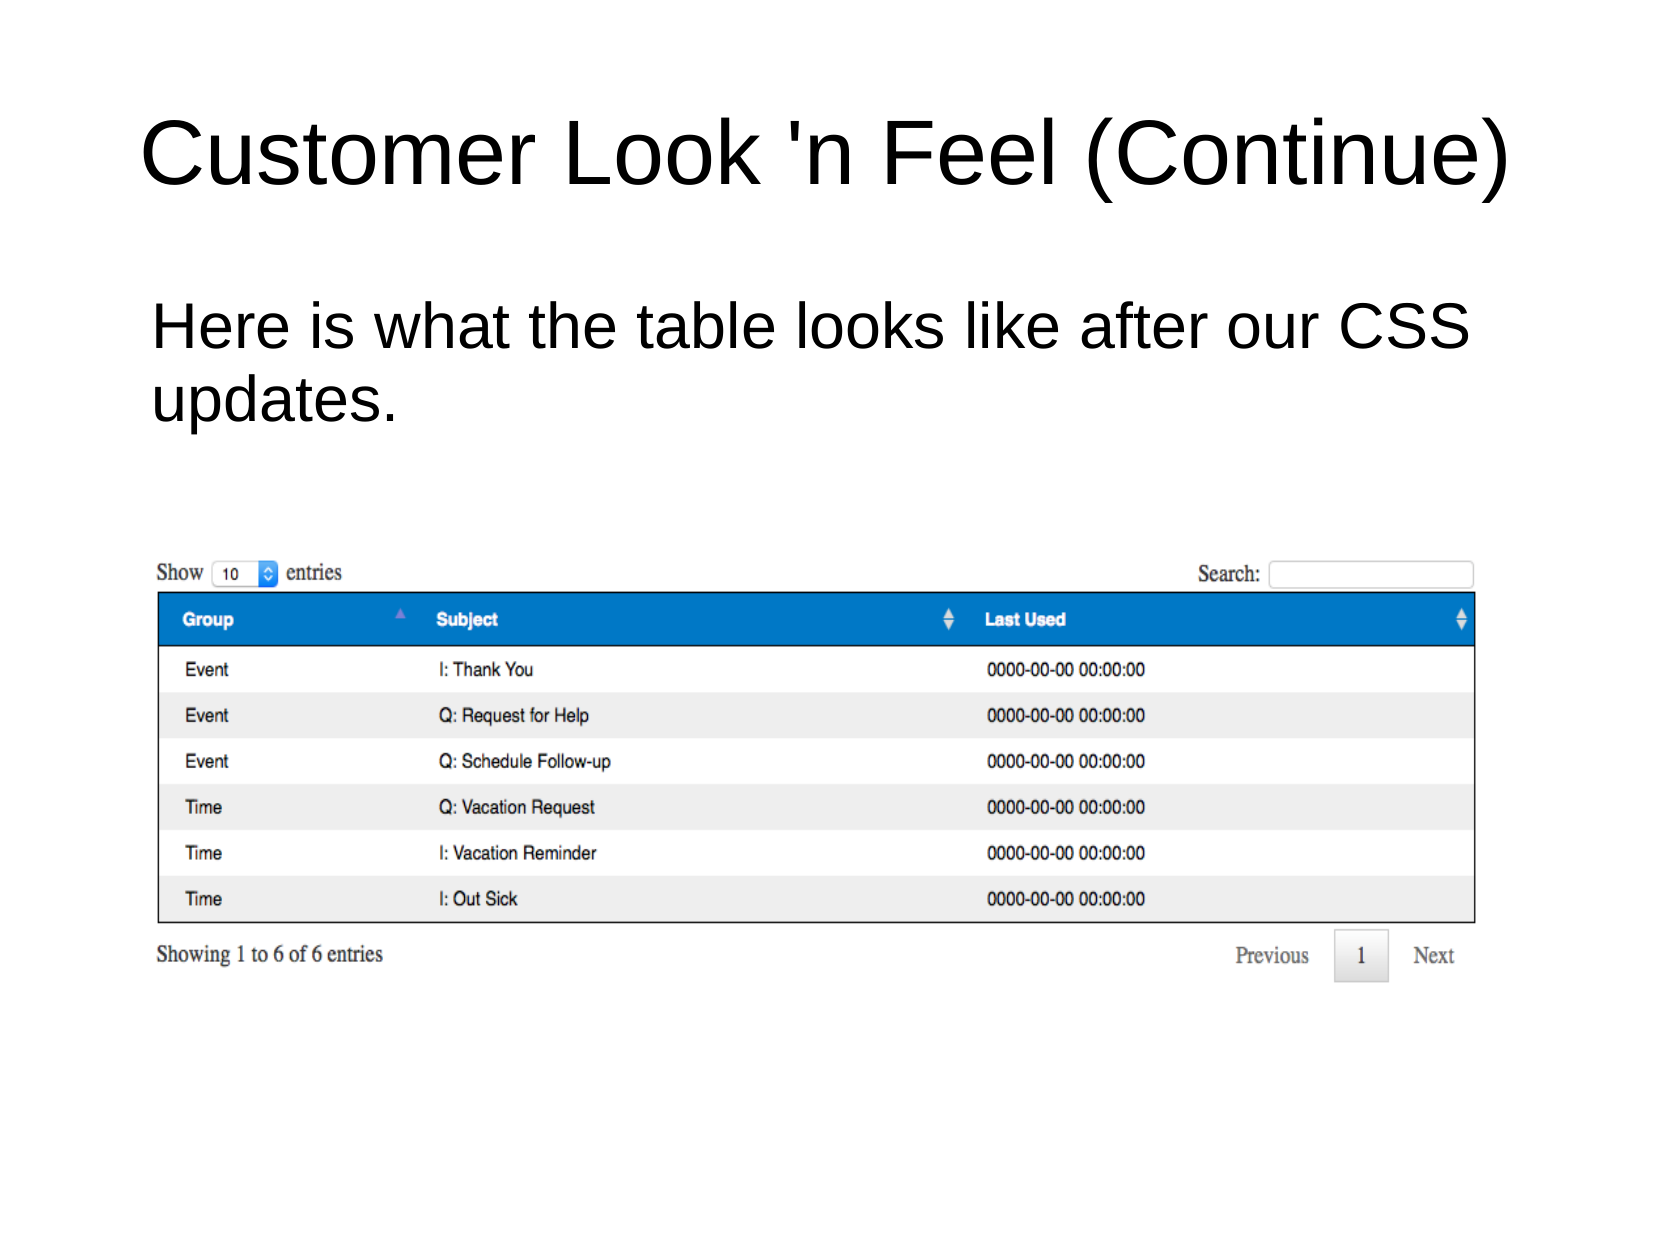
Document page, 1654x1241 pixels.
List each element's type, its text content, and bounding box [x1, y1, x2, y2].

list Here is what the table looks like after our CSS updates. [82, 290, 1571, 436]
picture [150, 549, 1486, 991]
title Customer Look 'n Feel (Continue) [82, 49, 1571, 257]
